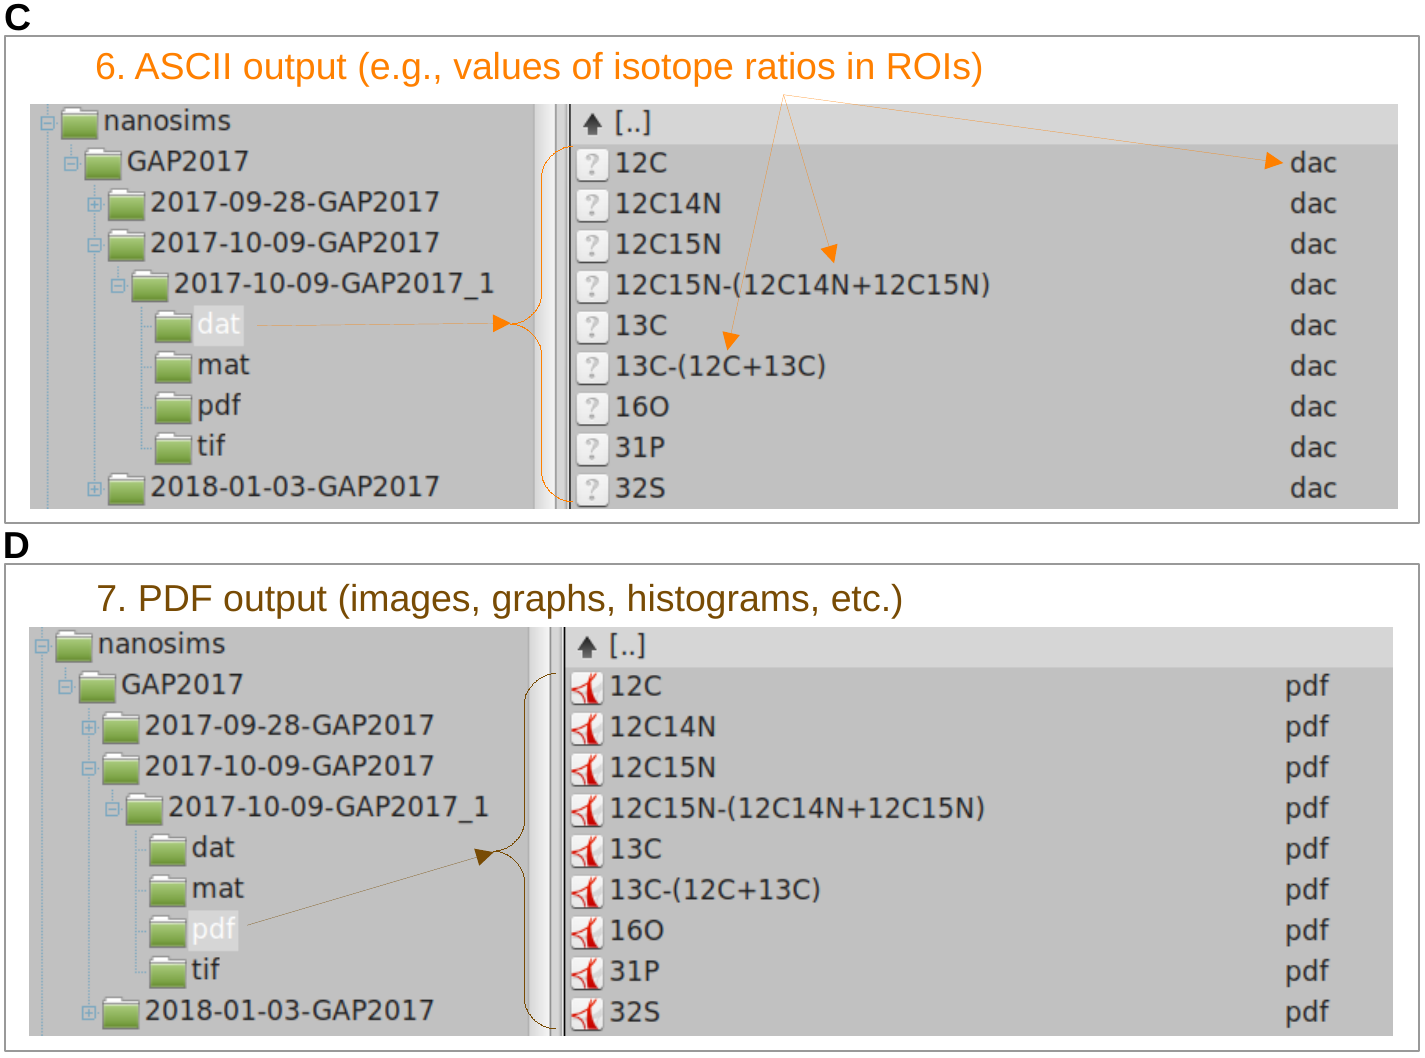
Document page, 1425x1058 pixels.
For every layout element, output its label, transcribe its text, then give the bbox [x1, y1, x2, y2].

text_box 7. PDF output (images, graphs, histograms, etc.) [81, 570, 920, 628]
picture [29, 627, 1393, 1036]
text_box D [0, 516, 45, 574]
text_box D [6, 516, 45, 522]
text_box C [6, 37, 47, 47]
picture [30, 104, 1398, 509]
text_box C [0, 0, 47, 47]
text_box 6. ASCII output (e.g., values of isotope ratios in ROIs) [80, 37, 1001, 95]
text_box D [6, 565, 45, 574]
